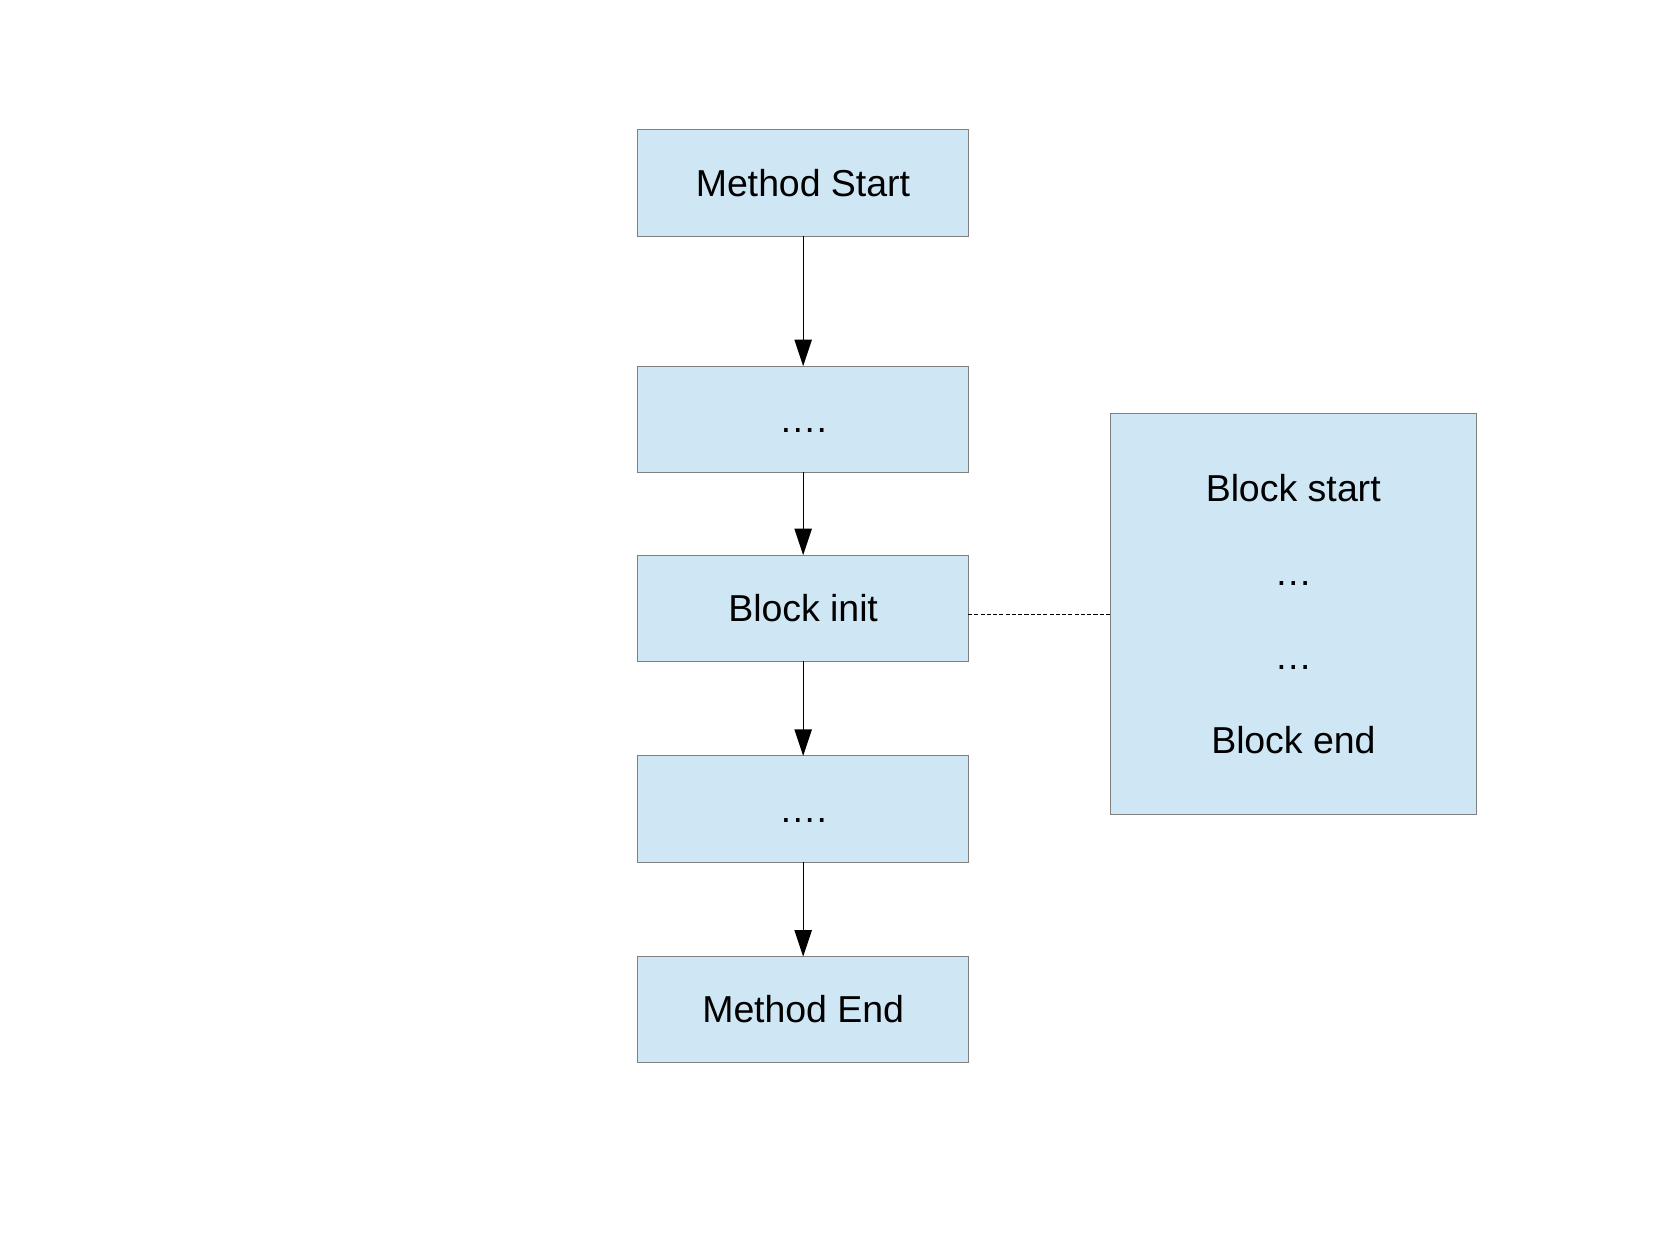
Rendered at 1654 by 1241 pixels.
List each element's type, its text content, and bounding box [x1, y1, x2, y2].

text_box Method End [637, 956, 969, 1063]
text_box …. [637, 755, 969, 863]
text_box Method Start [637, 129, 969, 237]
text_box Block init [637, 555, 969, 662]
text_box Block start … … Block end [1110, 413, 1477, 815]
text_box …. [637, 366, 969, 473]
